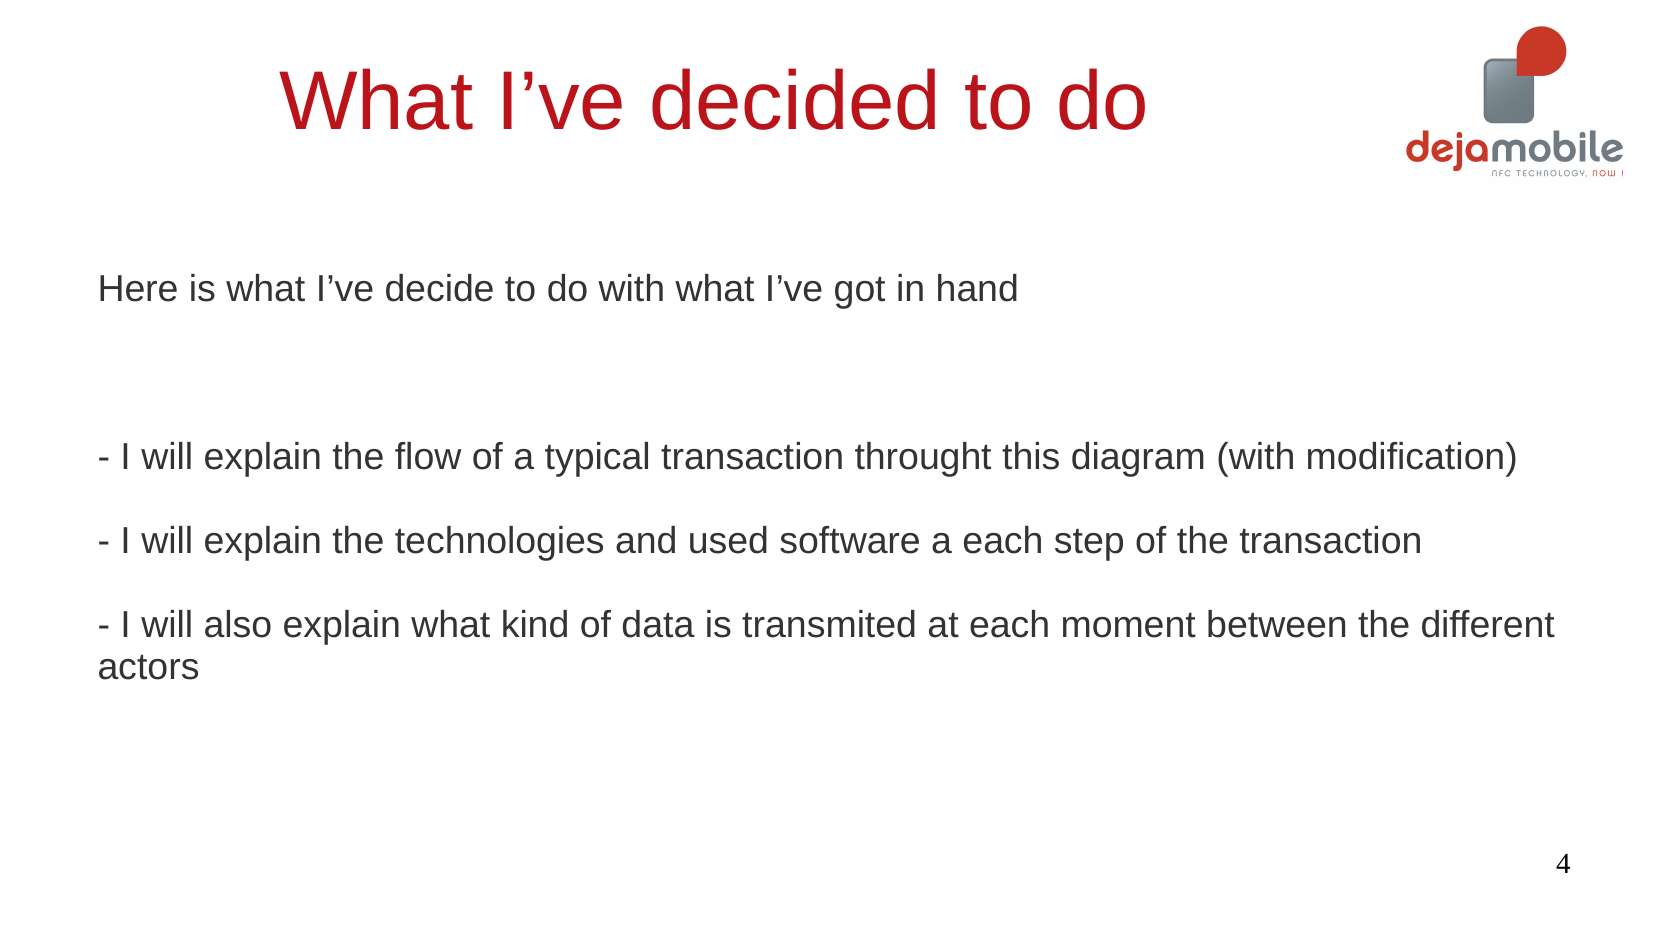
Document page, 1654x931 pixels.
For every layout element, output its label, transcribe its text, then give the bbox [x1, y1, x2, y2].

picture [1375, 2, 1654, 201]
text_box What I’ve decided to do [82, 47, 1347, 156]
text_box Here is what I’ve decide to do with what I’ve got in hand - I will explain the flow of a typical transaction throught this diagram (with modification) - I will explain the technologies and used software a each step of the transaction - I will also explain what kind of data is transmited at each moment between the different actors [82, 259, 1619, 779]
